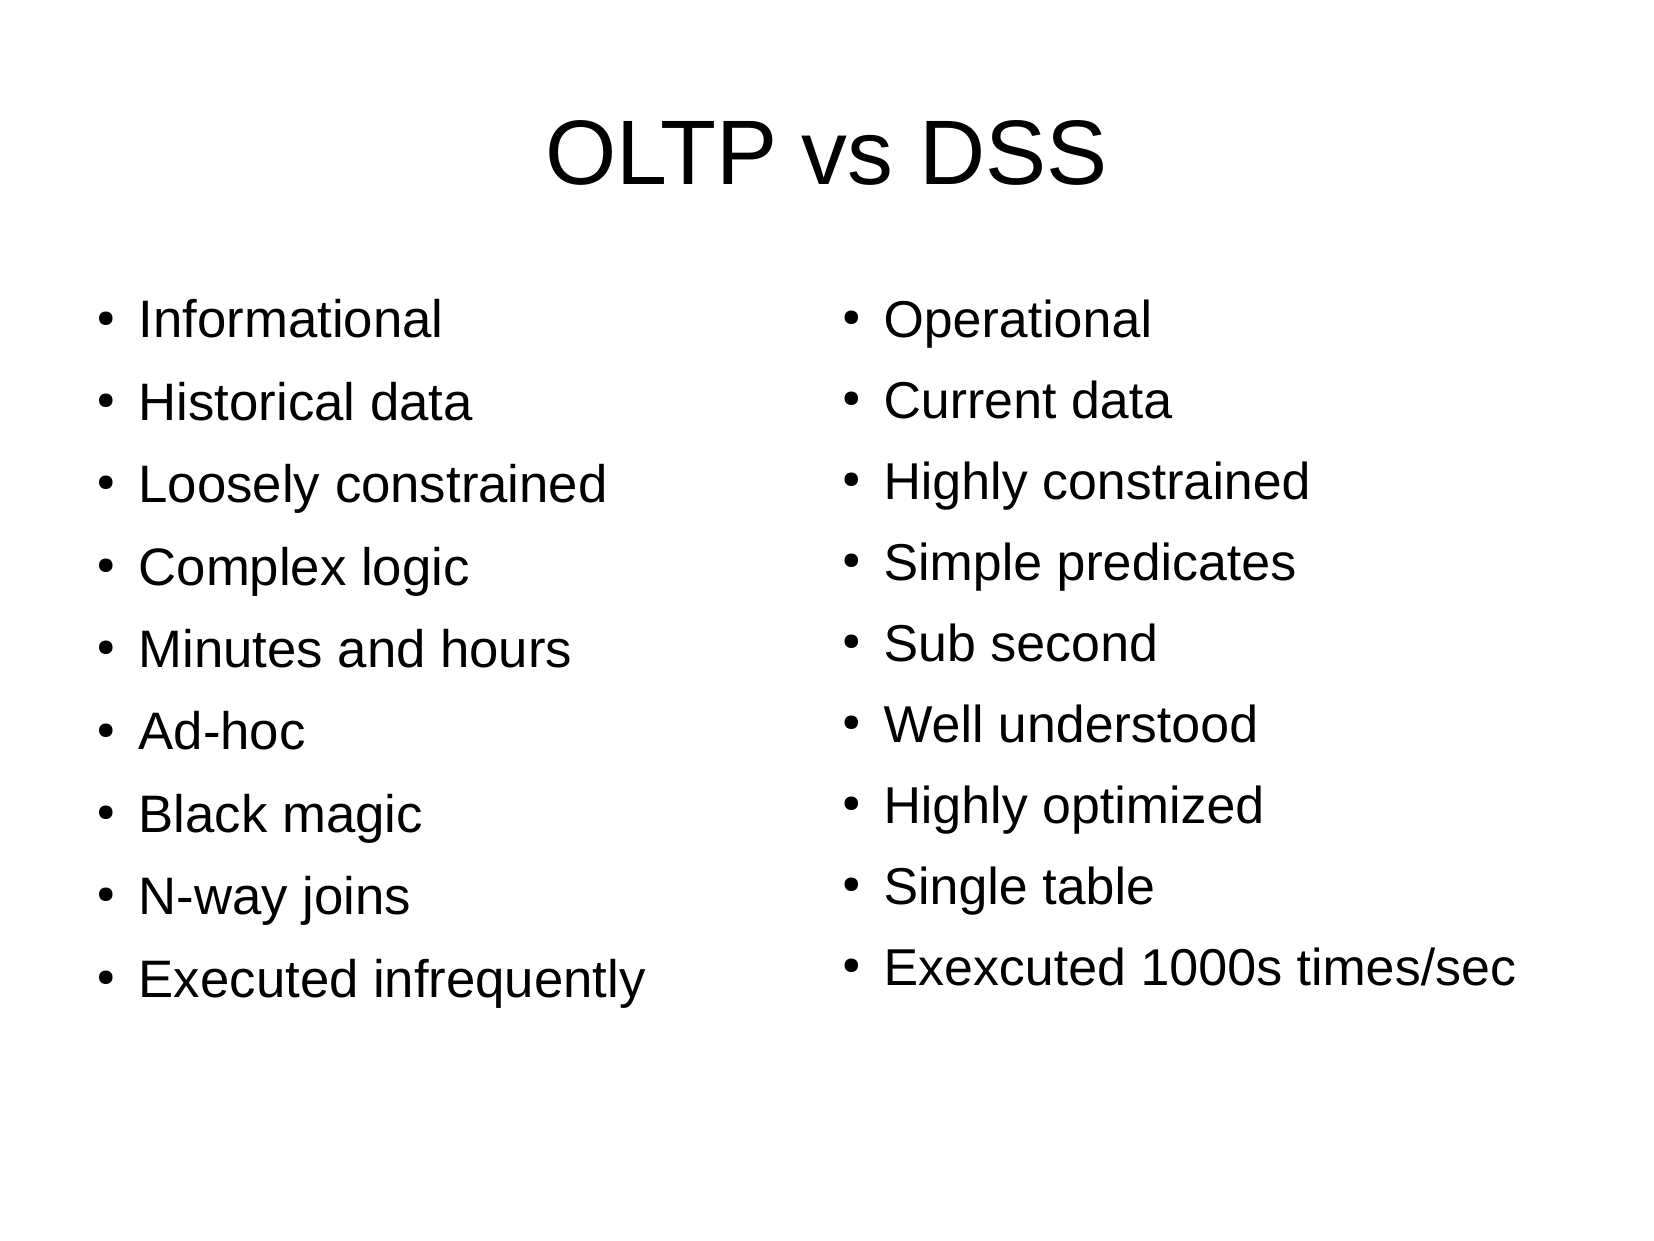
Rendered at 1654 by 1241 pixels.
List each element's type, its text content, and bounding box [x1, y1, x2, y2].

list Informational Historical data Loosely constrained Complex logic Minutes and hours Ad-hoc Black magic N-way joins Executed infrequently [82, 290, 793, 1010]
title OLTP vs DSS [82, 49, 1571, 257]
list Operational Current data Highly constrained Simple predicates Sub second Well understood Highly optimized Single table Exexcuted 1000s times/sec [828, 290, 1539, 1010]
